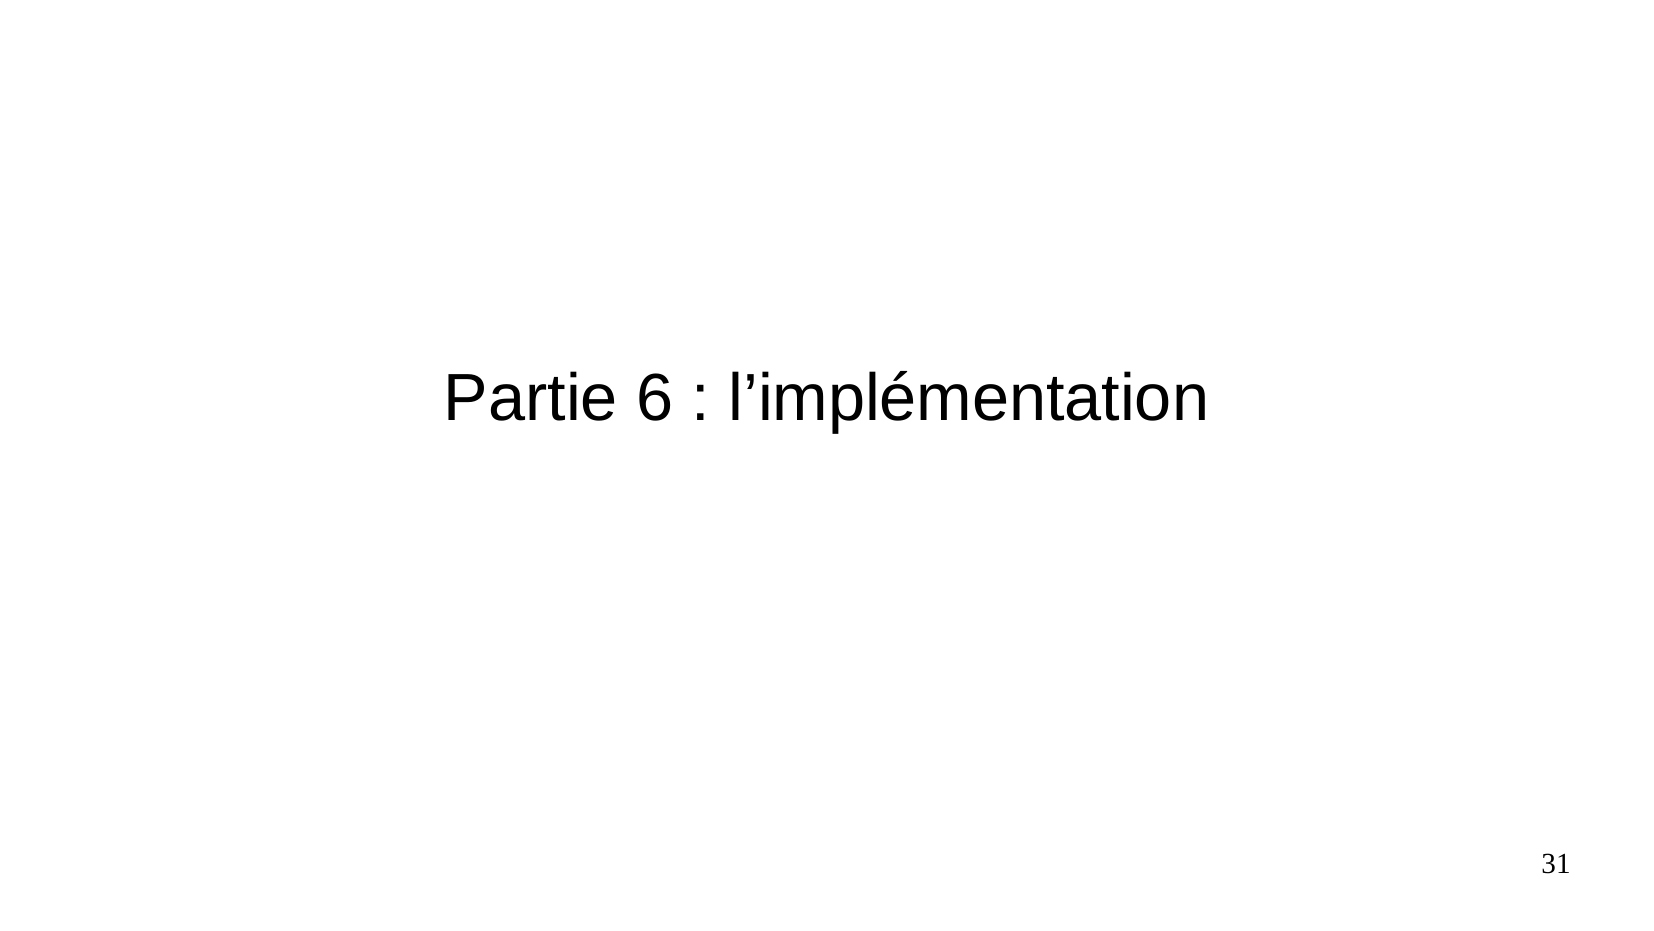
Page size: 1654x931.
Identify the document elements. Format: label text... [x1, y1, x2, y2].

subtitle Partie 6 : l’implémentation [82, 37, 1571, 757]
